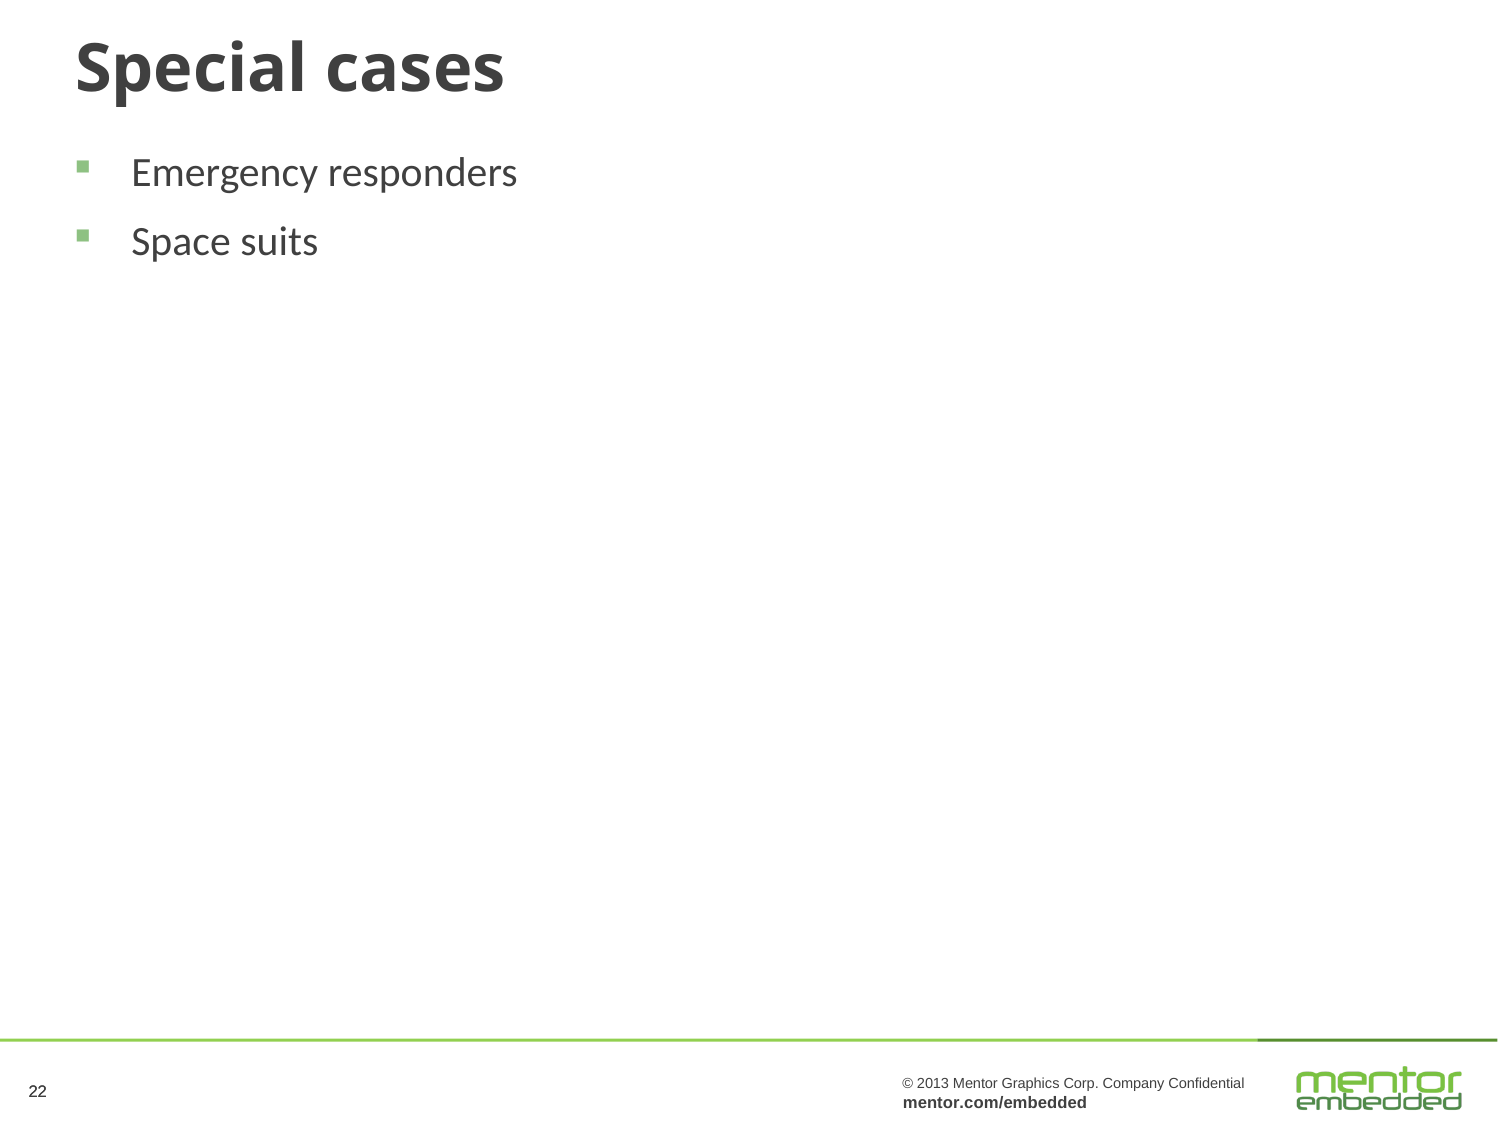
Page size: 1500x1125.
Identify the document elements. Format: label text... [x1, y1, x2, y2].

picture [1292, 1062, 1464, 1114]
list Emergency responders Space suits [0, 137, 1500, 1025]
title Special cases [0, 0, 1500, 113]
